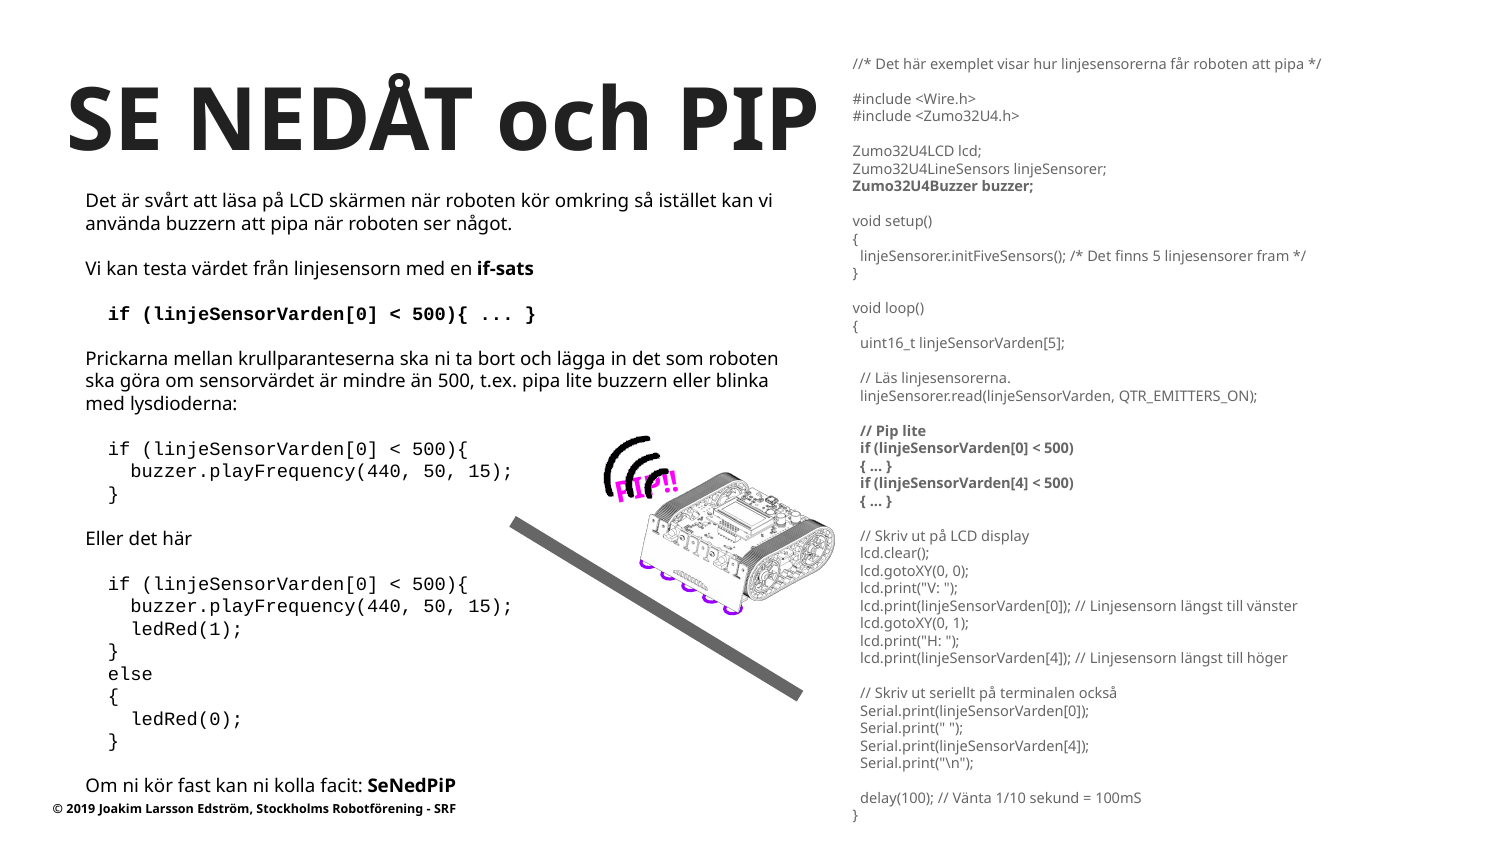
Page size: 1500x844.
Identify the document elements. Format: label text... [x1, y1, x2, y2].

title SE NEDÅT och PIP [51, 48, 837, 180]
picture [640, 472, 835, 613]
picture [640, 607, 649, 613]
text_box Det är svårt att läsa på LCD skärmen när roboten kör omkring så istället kan vi använda buzzern att pipa när roboten ser något. Vi kan testa värdet från linjesensorn med en if-sats if (linjeSensorVarden[0] < 500){ ... } Prickarna mellan krullparanteserna ska ni ta bort och lägga in det som roboten ska göra om sensorvärdet är mindre än 500, t.ex. pipa lite buzzern eller blinka med lysdioderna: if (linjeSensorVarden[0] < 500){ buzzer.playFrequency(440, 50, 15); } Eller det här if (linjeSensorVarden[0] < 500){ buzzer.playFrequency(440, 50, 15); ledRed(1); } else { ledRed(0); } Om ni kör fast kan ni kolla facit: SeNedPiP [70, 180, 814, 830]
list //* Det här exemplet visar hur linjesensorerna får roboten att pipa */ #include <Wire.h> #include <Zumo32U4.h> Zumo32U4LCD lcd; Zumo32U4LineSensors linjeSensorer; Zumo32U4Buzzer buzzer; void setup() { linjeSensorer.initFiveSensors(); /* Det finns 5 linjesensorer fram */ } void loop() { uint16_t linjeSensorVarden[5]; // Läs linjesensorerna. linjeSensorer.read(linjeSensorVarden, QTR_EMITTERS_ON); // Pip lite if (linjeSensorVarden[0] < 500) { ... } if (linjeSensorVarden[4] < 500) { ... } // Skriv ut på LCD display lcd.clear(); lcd.gotoXY(0, 0); lcd.print("V: "); lcd.print(linjeSensorVarden[0]); // Linjesensorn längst till vänster lcd.gotoXY(0, 1); lcd.print("H: "); lcd.print(linjeSensorVarden[4]); // Linjesensorn längst till höger // Skriv ut seriellt på terminalen också Serial.print(linjeSensorVarden[0]); Serial.print(" "); Serial.print(linjeSensorVarden[4]); Serial.print("\n"); delay(100); // Vänta 1/10 sekund = 100mS } [837, 39, 1500, 830]
text_box PIP!! [593, 431, 765, 535]
picture [603, 435, 669, 499]
text_box © 2019 Joakim Larsson Edström, Stockholms Robotförening - SRF [37, 786, 604, 819]
